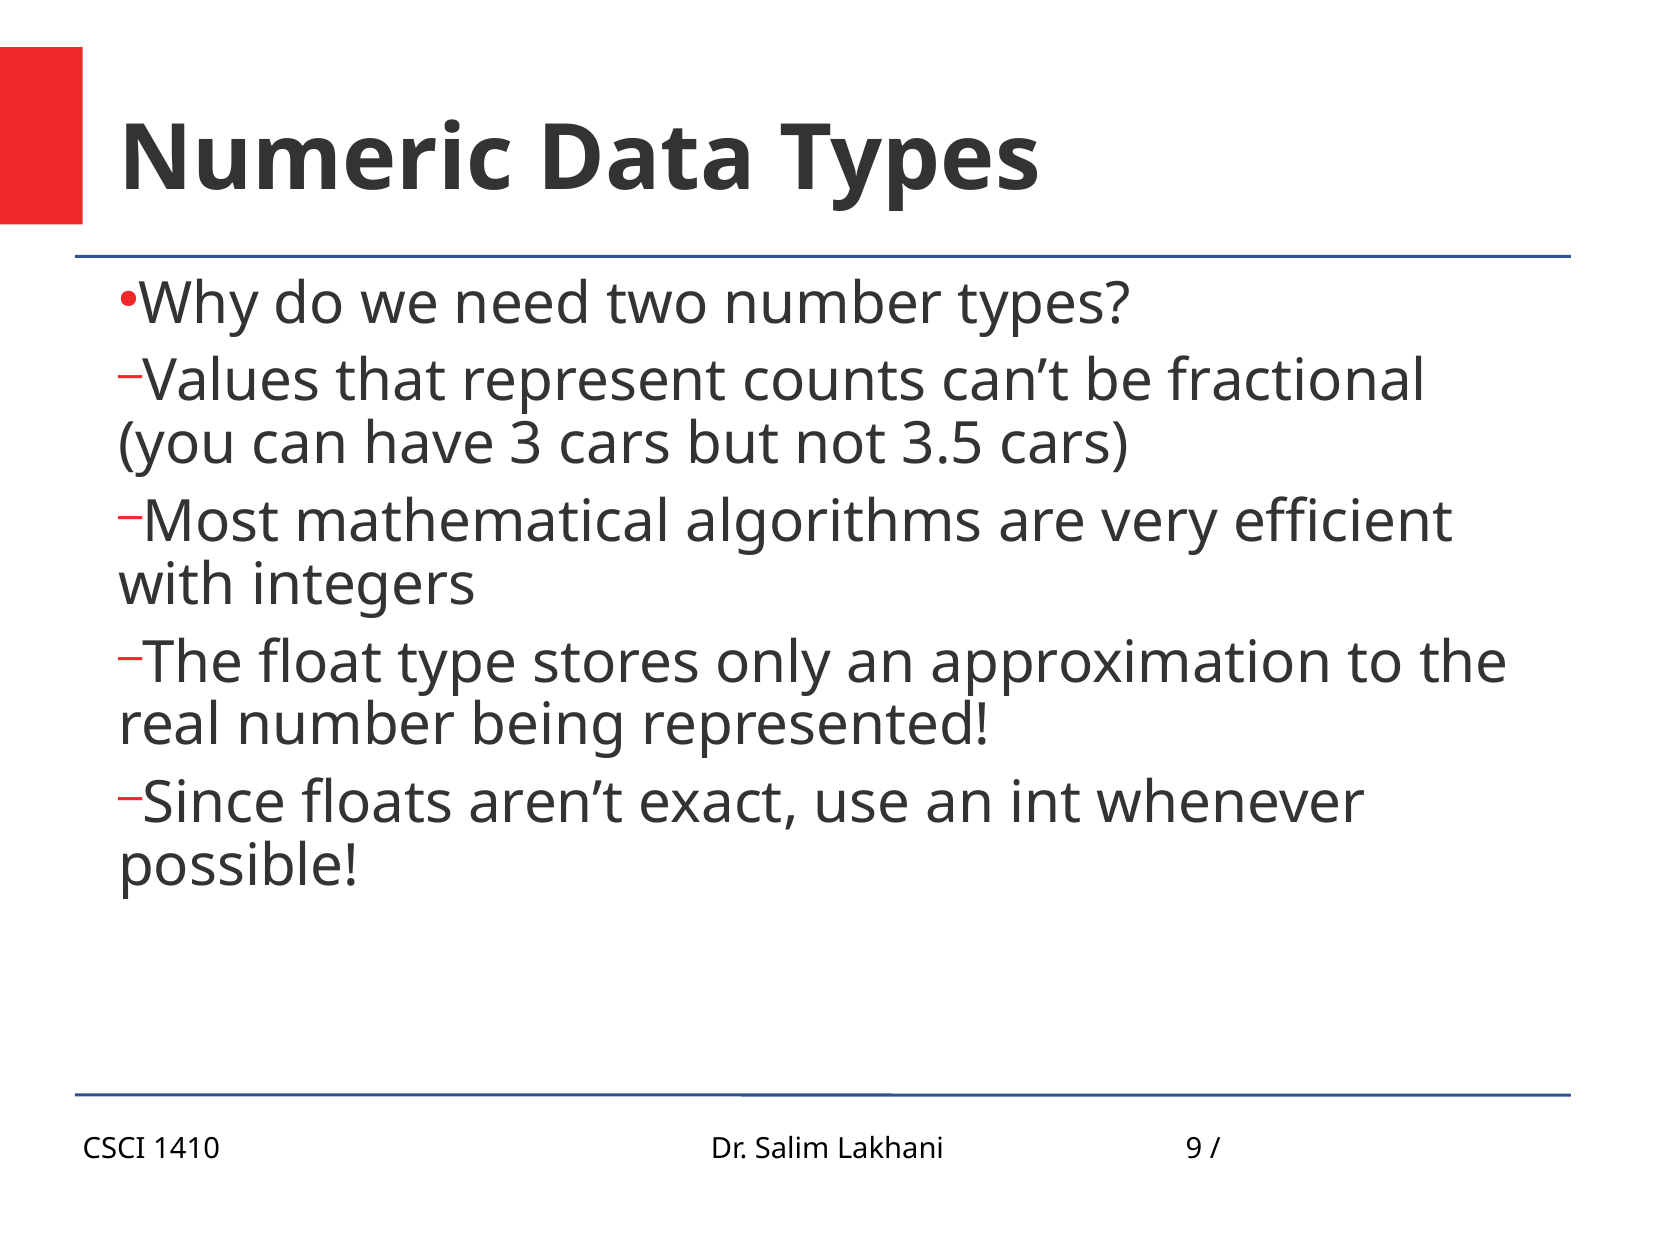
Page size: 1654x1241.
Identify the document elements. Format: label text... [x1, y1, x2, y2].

list Why do we need two number types? Values that represent counts can’t be fractional (you can have 3 cars but not 3.5 cars) Most mathematical algorithms are very efficient with integers The float type stores only an approximation to the real number being represented! Since floats aren’t exact, use an int whenever possible! [118, 265, 1536, 1081]
text_box CSCI 1410 [82, 1129, 468, 1216]
text_box Dr. Salim Lakhani [565, 1129, 1090, 1216]
title Numeric Data Types [118, 49, 1571, 257]
text_box / [1185, 1129, 1571, 1216]
